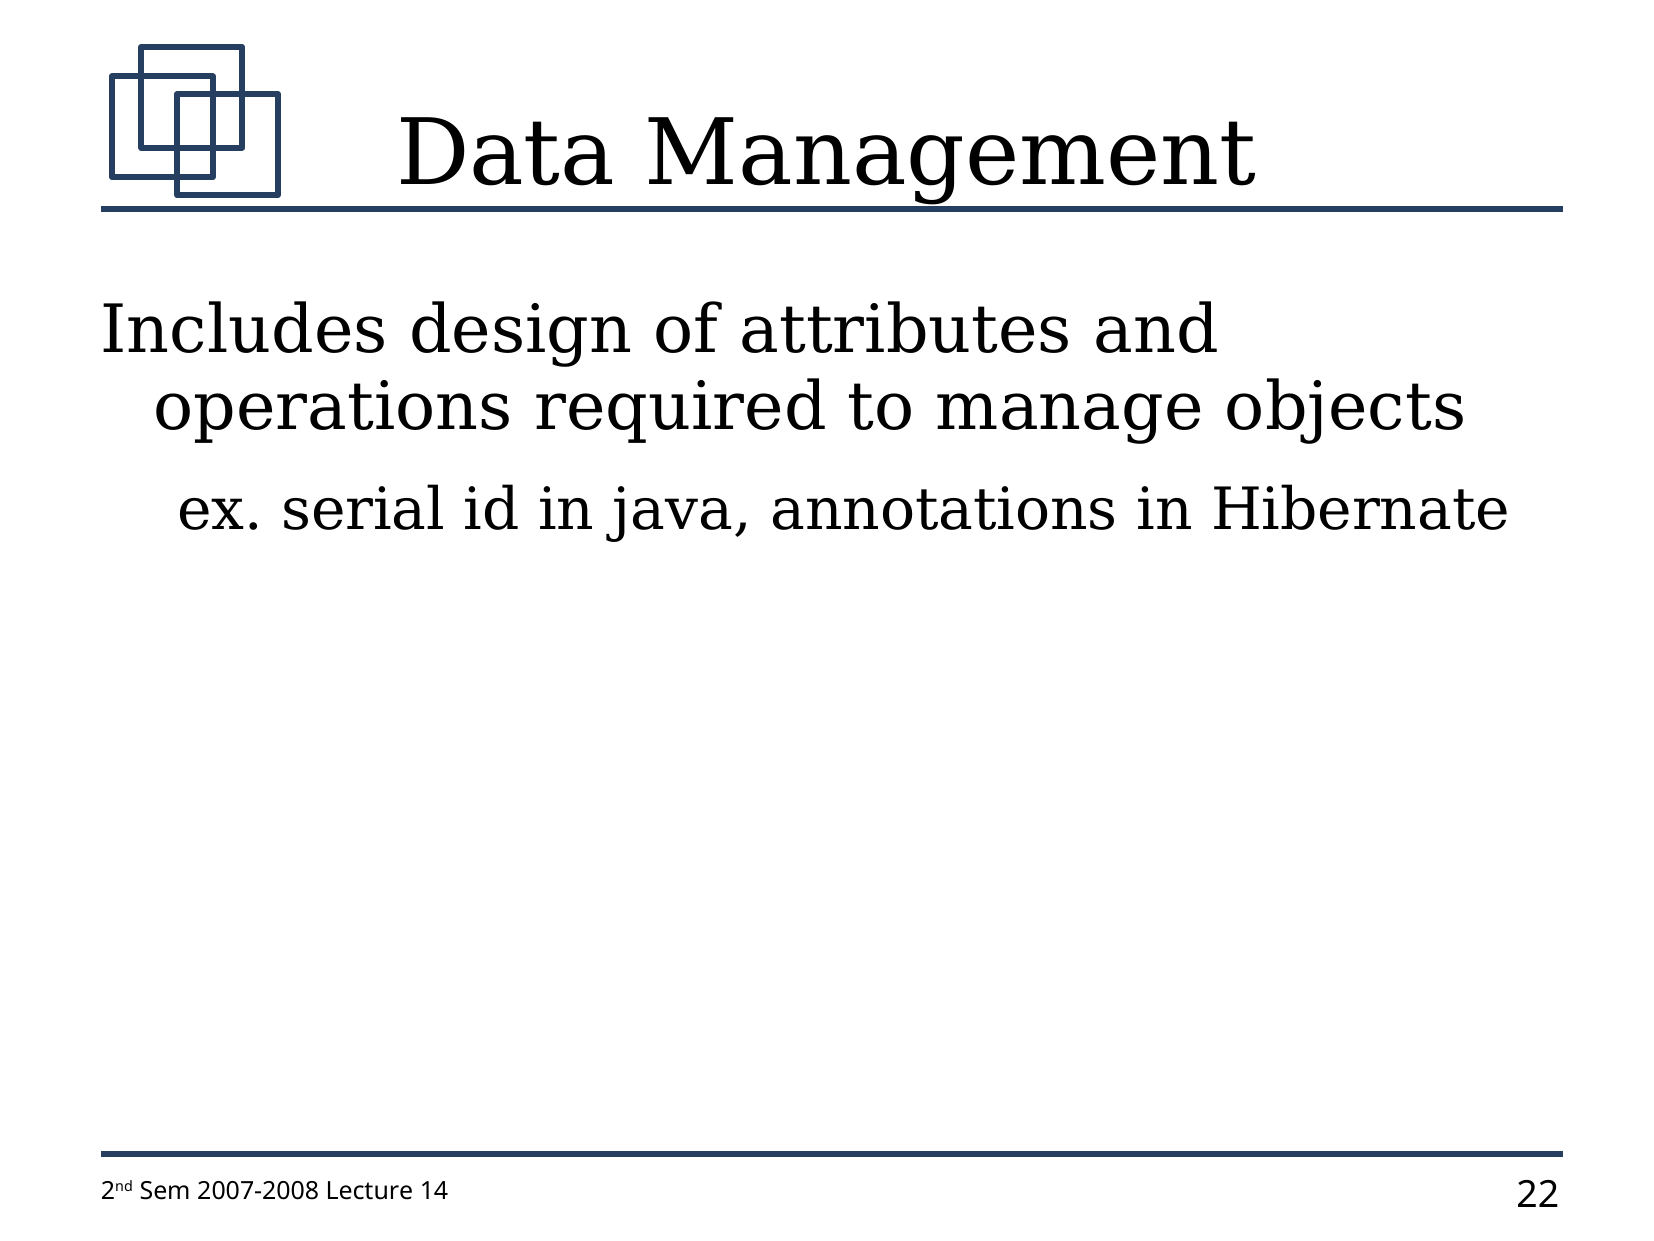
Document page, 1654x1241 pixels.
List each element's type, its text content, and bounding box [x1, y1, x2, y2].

title Data Management [82, 49, 1571, 257]
list Includes design of attributes and operations required to manage objects ex. serial id in java, annotations in Hibernate [82, 290, 1571, 1109]
